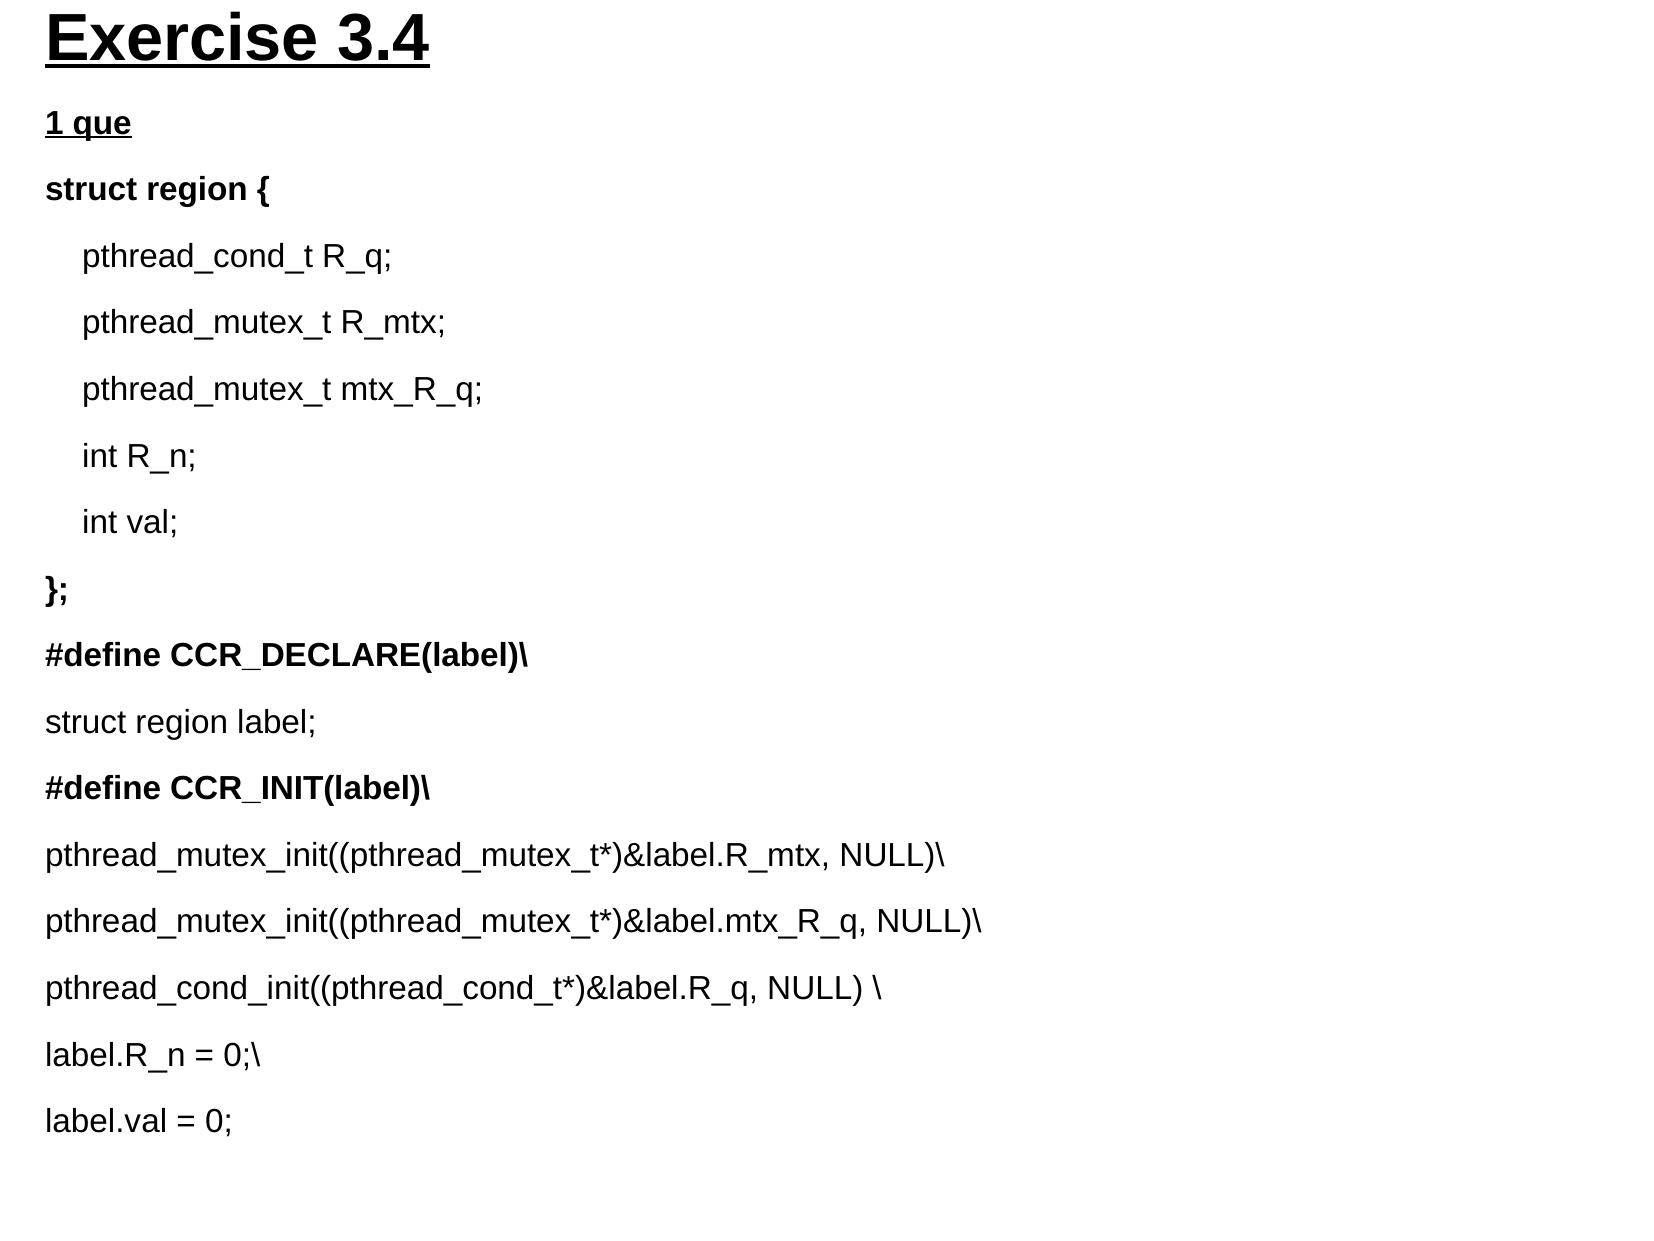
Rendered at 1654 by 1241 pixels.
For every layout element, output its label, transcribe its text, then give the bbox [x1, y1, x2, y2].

list Exercise 3.4 1 que struct region { pthread_cond_t R_q; pthread_mutex_t R_mtx; pthread_mutex_t mtx_R_q; int R_n; int val; }; #define CCR_DECLARE(label)\ struct region label; #define CCR_INIT(label)\ pthread_mutex_init((pthread_mutex_t*)&label.R_mtx, NULL)\ pthread_mutex_init((pthread_mutex_t*)&label.mtx_R_q, NULL)\ pthread_cond_init((pthread_cond_t*)&label.R_q, NULL) \ label.R_n = 0;\ label.val = 0; [45, 0, 1654, 1241]
